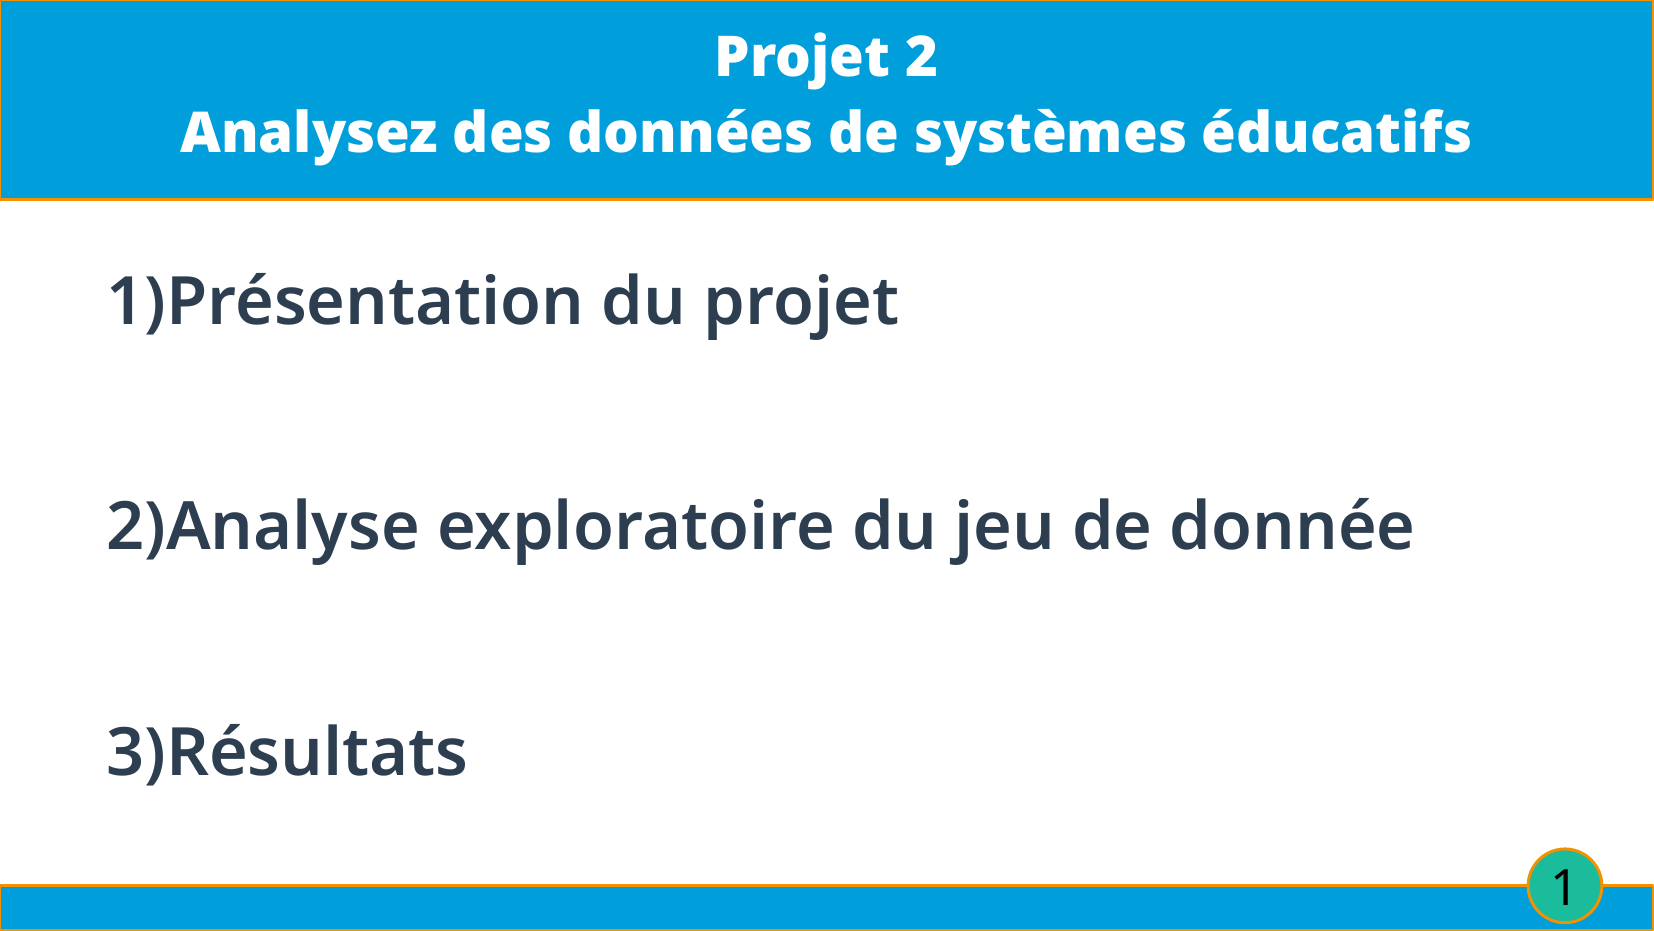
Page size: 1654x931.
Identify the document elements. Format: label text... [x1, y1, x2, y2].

title Projet 2 Analysez des données de systèmes éducatifs [82, 0, 1571, 189]
list Présentation du projet Analyse exploratoire du jeu de donnée Résultats [88, 252, 1569, 827]
